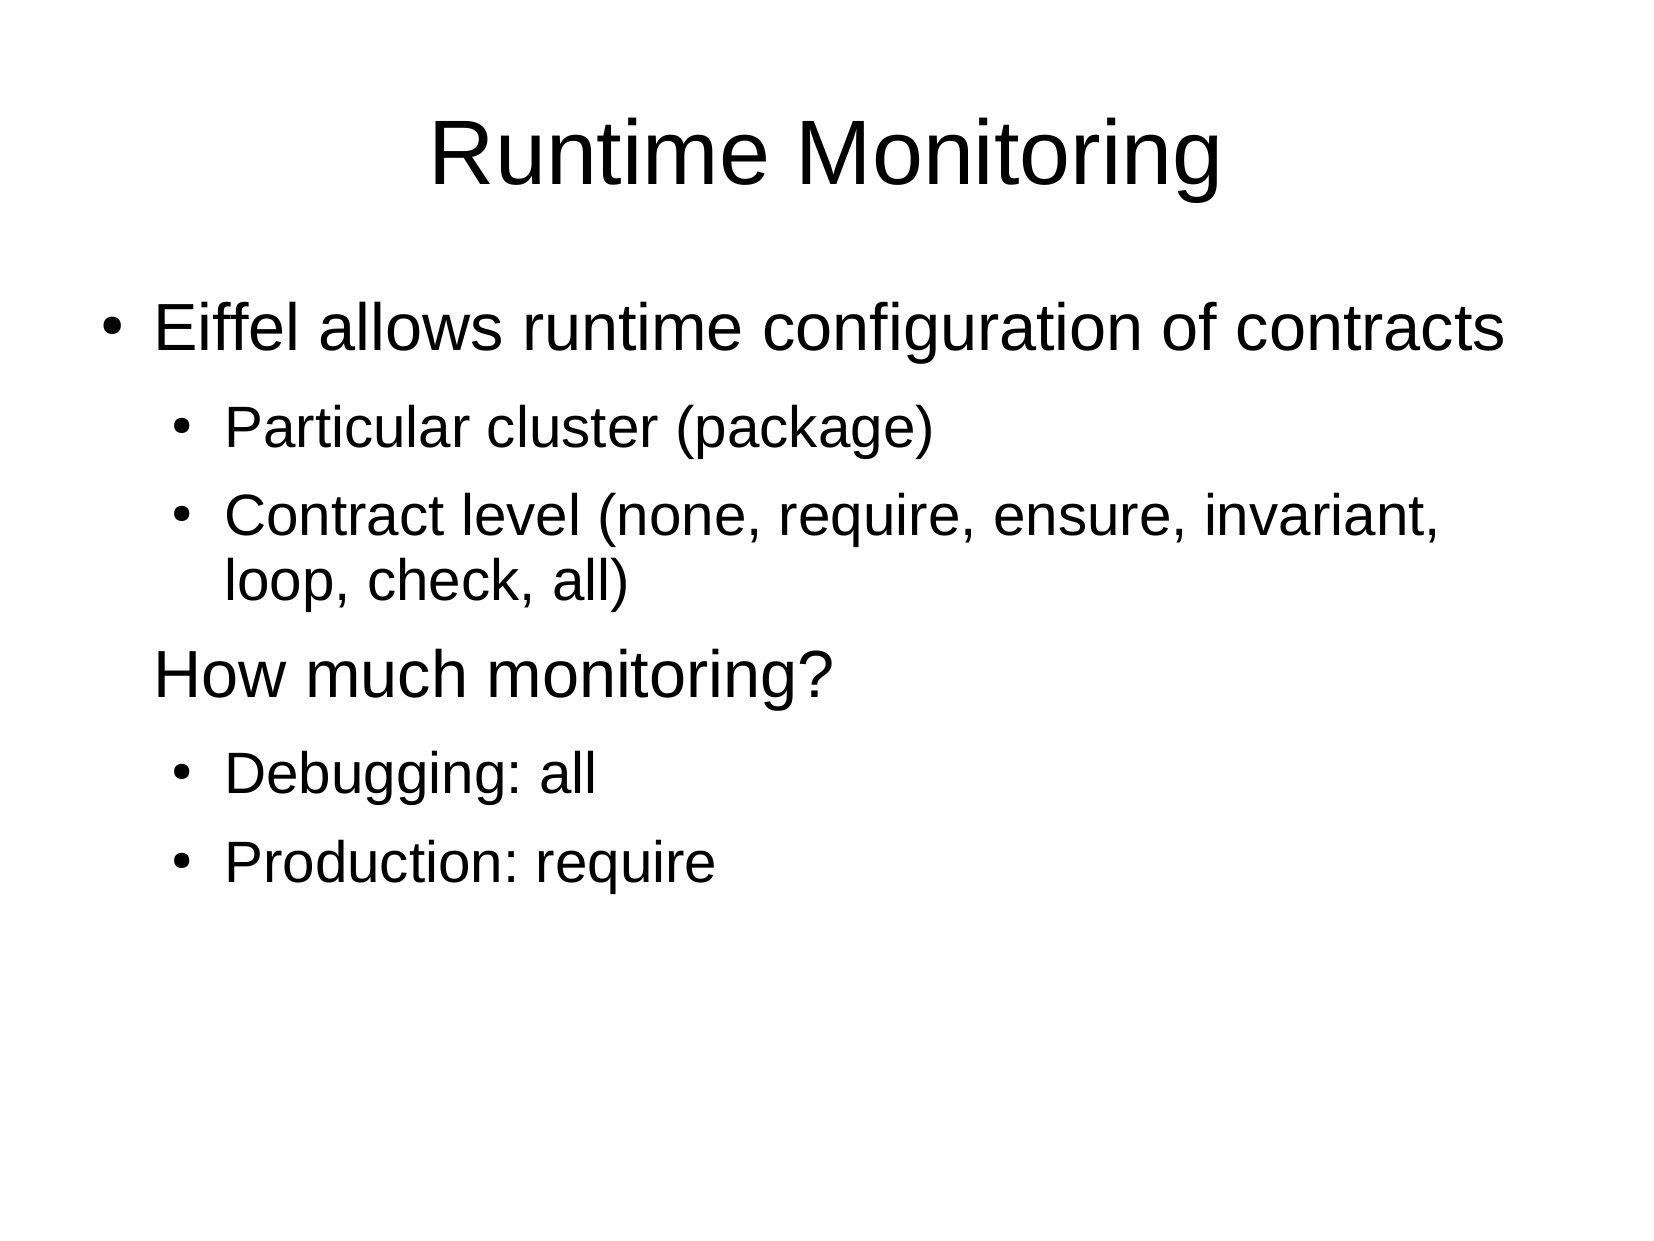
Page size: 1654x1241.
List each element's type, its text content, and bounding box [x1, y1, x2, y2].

title Runtime Monitoring [82, 56, 1571, 250]
list Eiffel allows runtime configuration of contracts Particular cluster (package) Contract level (none, require, ensure, invariant, loop, check, all) How much monitoring? Debugging: all Production: require [82, 290, 1571, 1094]
